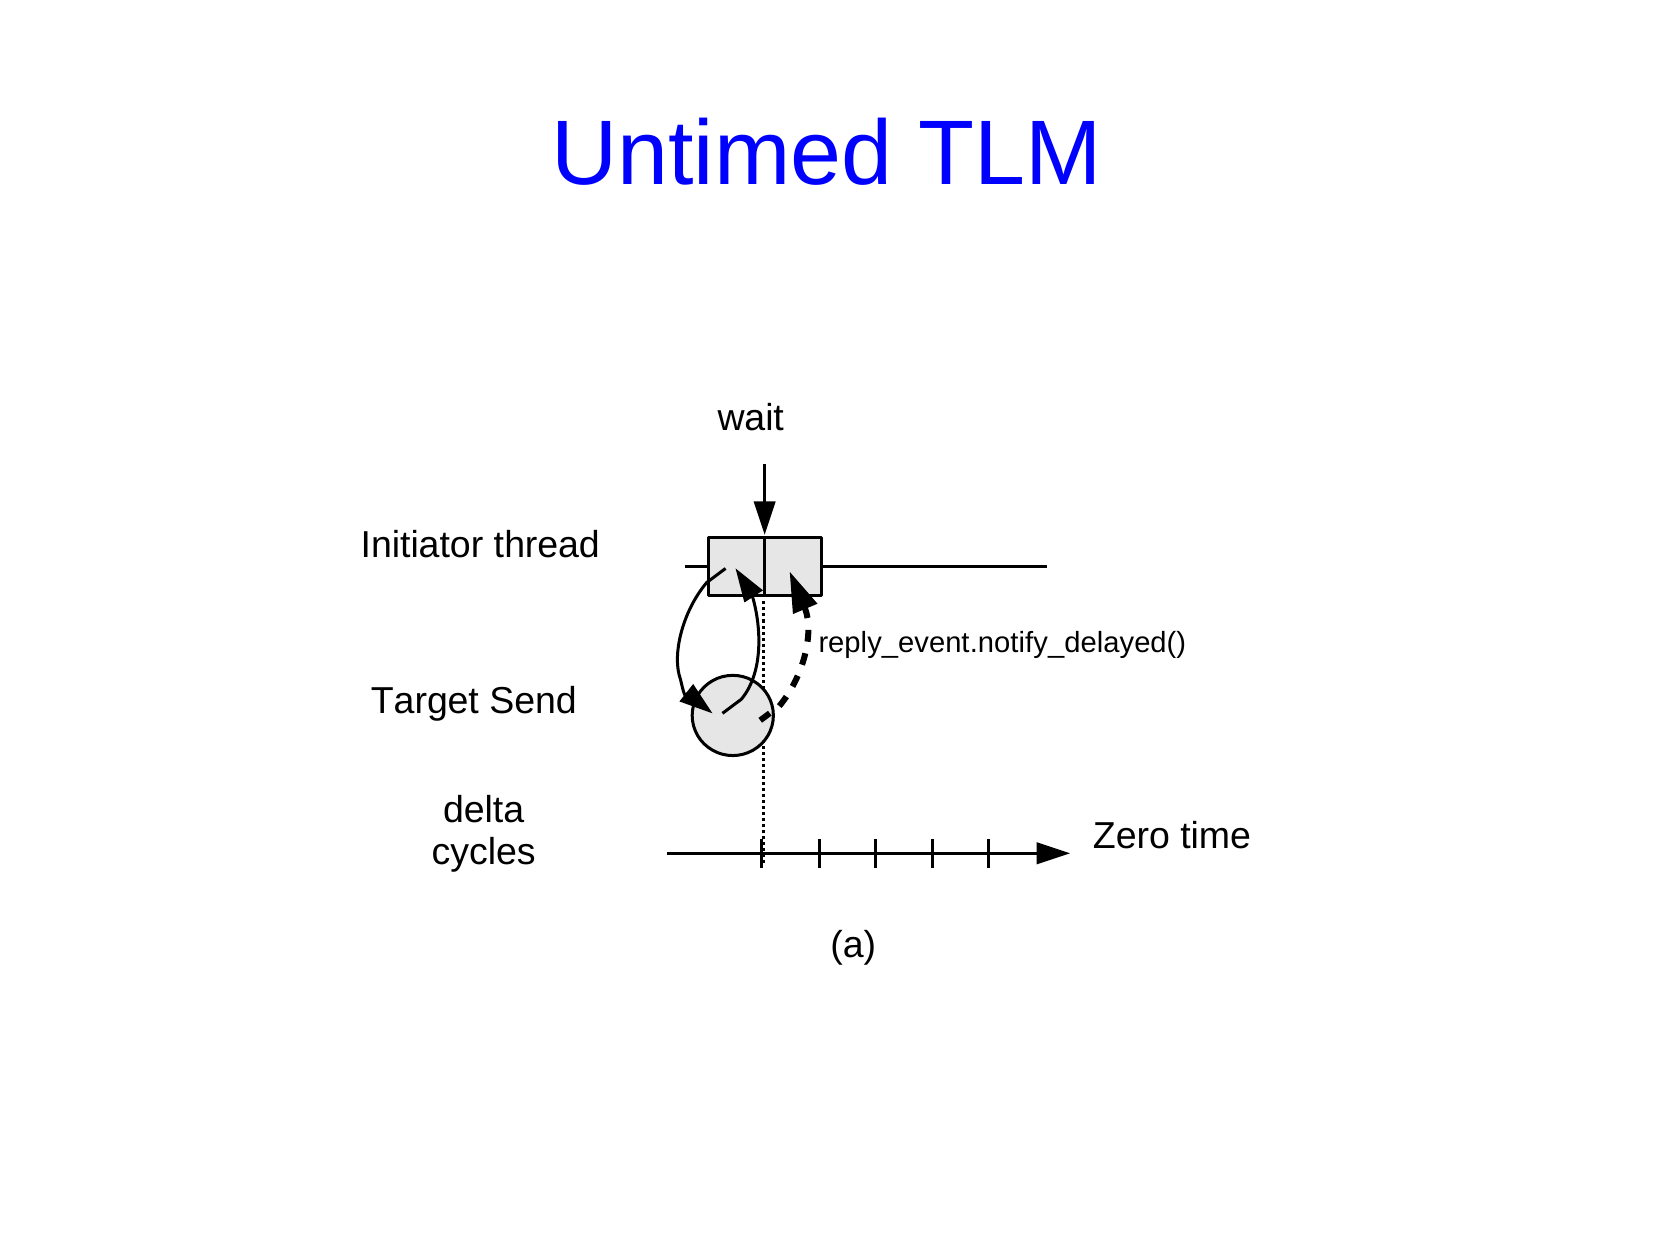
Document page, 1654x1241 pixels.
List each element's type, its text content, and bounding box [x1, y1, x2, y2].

text_box Zero time [1078, 806, 1309, 891]
text_box delta cycles [416, 781, 581, 932]
text_box (a) [815, 916, 909, 1000]
text_box reply_event.notify_delayed() [803, 618, 1292, 689]
text_box [692, 675, 774, 756]
title Untimed TLM [82, 56, 1571, 250]
text_box Target Send [356, 672, 646, 757]
text_box Initiator thread [345, 515, 676, 600]
text_box wait [702, 388, 824, 473]
text_box [708, 537, 822, 596]
